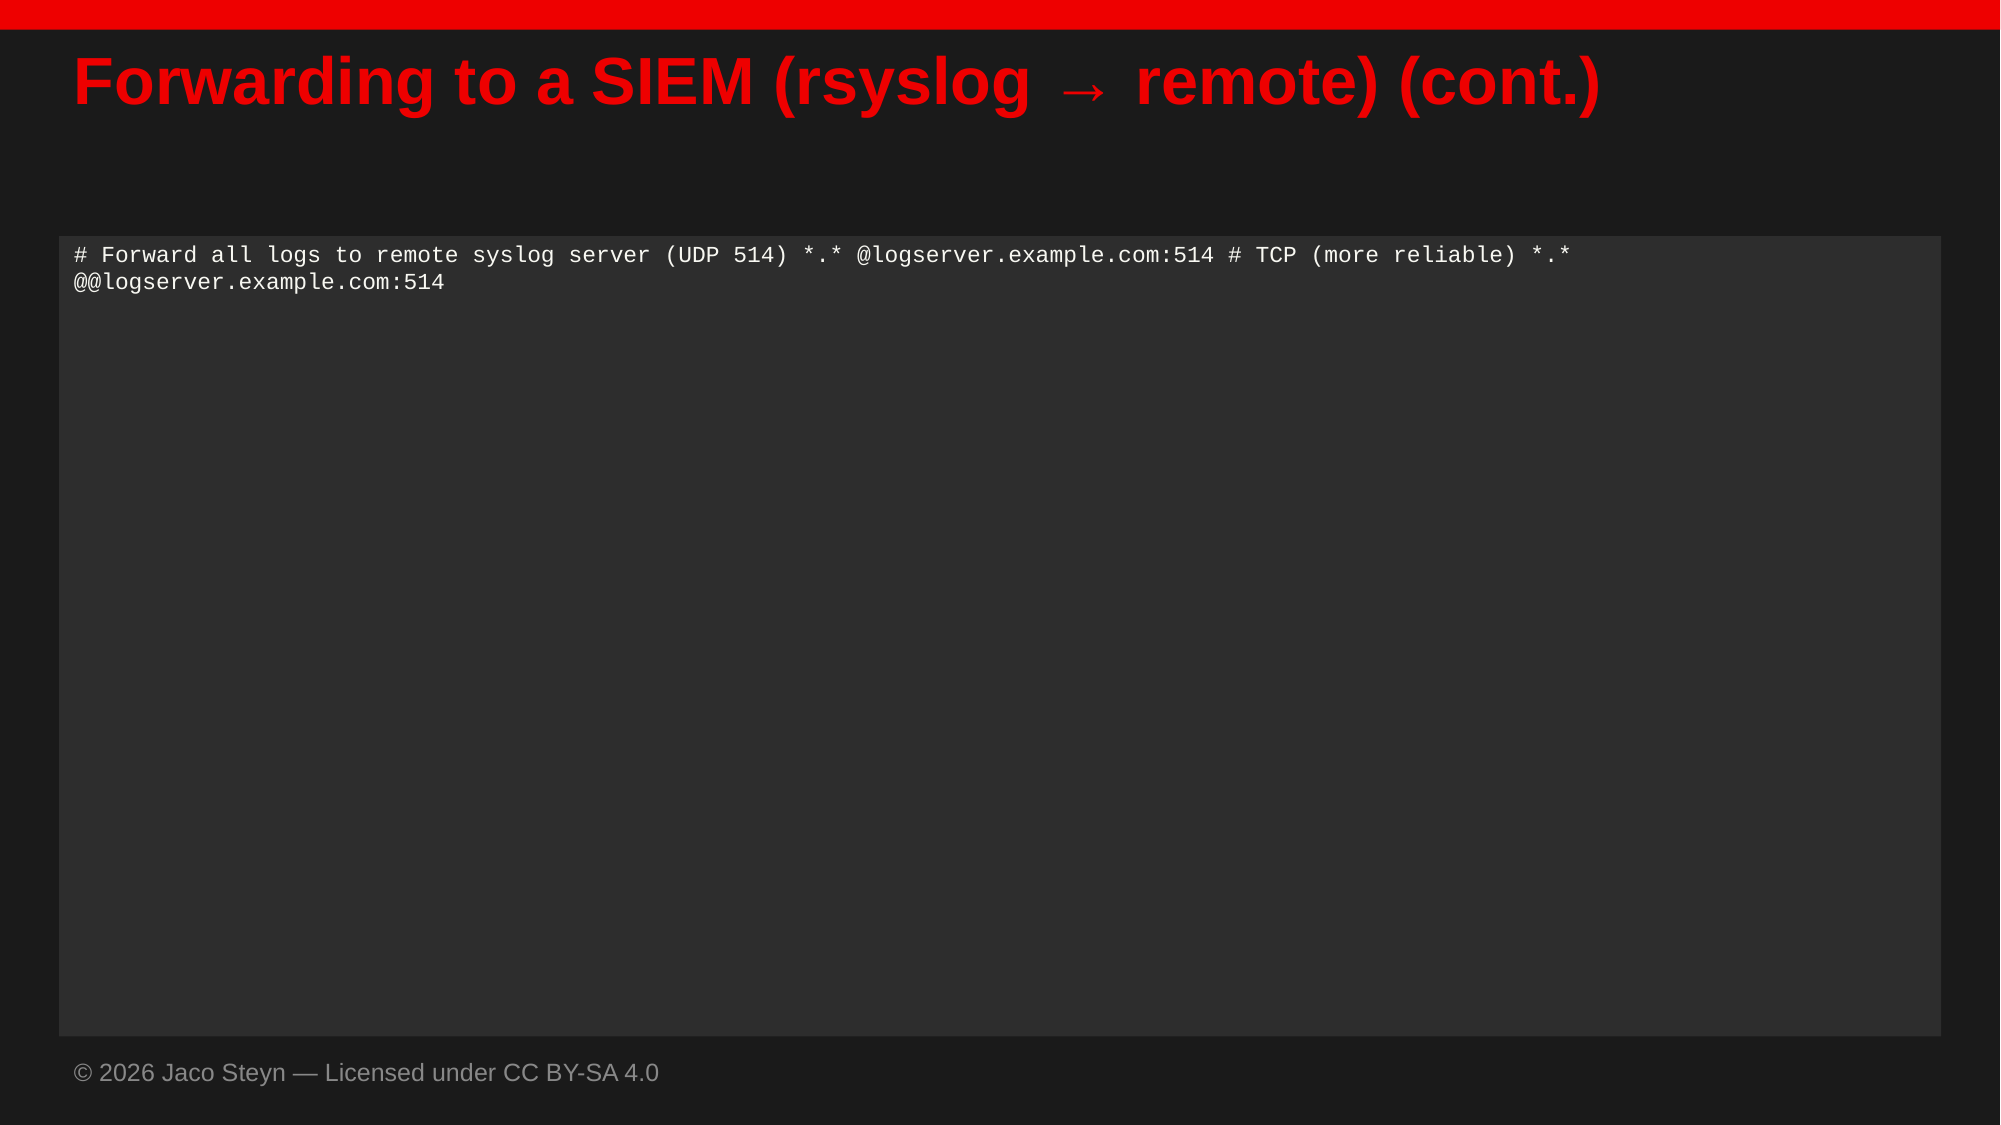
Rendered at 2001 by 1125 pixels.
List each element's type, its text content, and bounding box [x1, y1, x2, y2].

text_box © 2026 Jaco Steyn — Licensed under CC BY-SA 4.0 [59, 1051, 1942, 1093]
text_box Forwarding to a SIEM (rsyslog → remote) (cont.) [59, 36, 1942, 208]
text_box [0, 0, 2001, 30]
text_box # Forward all logs to remote syslog server (UDP 514) *.* @logserver.example.com:514 # TCP (more reliable) *.* @@logserver.example.com:514 [59, 236, 1942, 1037]
